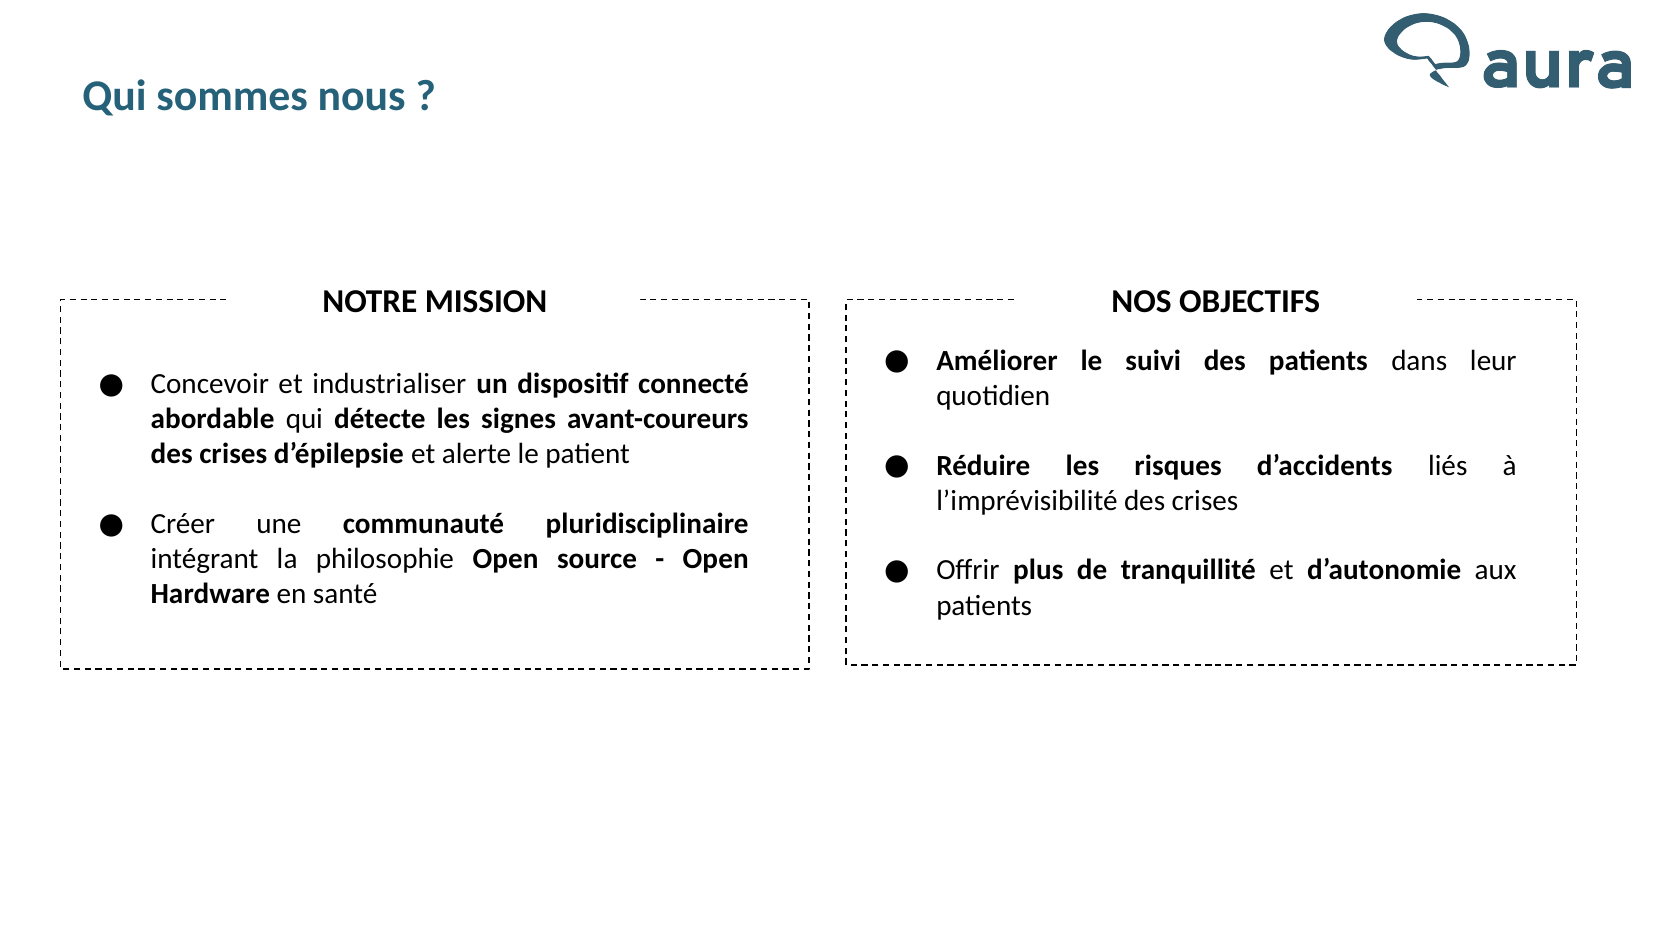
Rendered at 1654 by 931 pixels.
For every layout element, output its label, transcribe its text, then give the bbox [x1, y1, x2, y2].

text_box Améliorer le suivi des patients dans leur quotidien Réduire les risques d’accidents liés à l’imprévisibilité des crises Offrir plus de tranquillité et d’autonomie aux patients [846, 299, 1577, 665]
picture [1384, 13, 1631, 89]
text_box NOS OBJECTIFS [1015, 264, 1417, 327]
text_box Concevoir et industrialiser un dispositif connecté abordable qui détecte les signes avant-coureurs des crises d’épilepsie et alerte le patient Créer une communauté pluridisciplinaire intégrant la philosophie Open source - Open Hardware en santé [60, 299, 809, 669]
text_box Qui sommes nous ? [71, 63, 1542, 129]
text_box NOTRE MISSION [229, 264, 641, 327]
